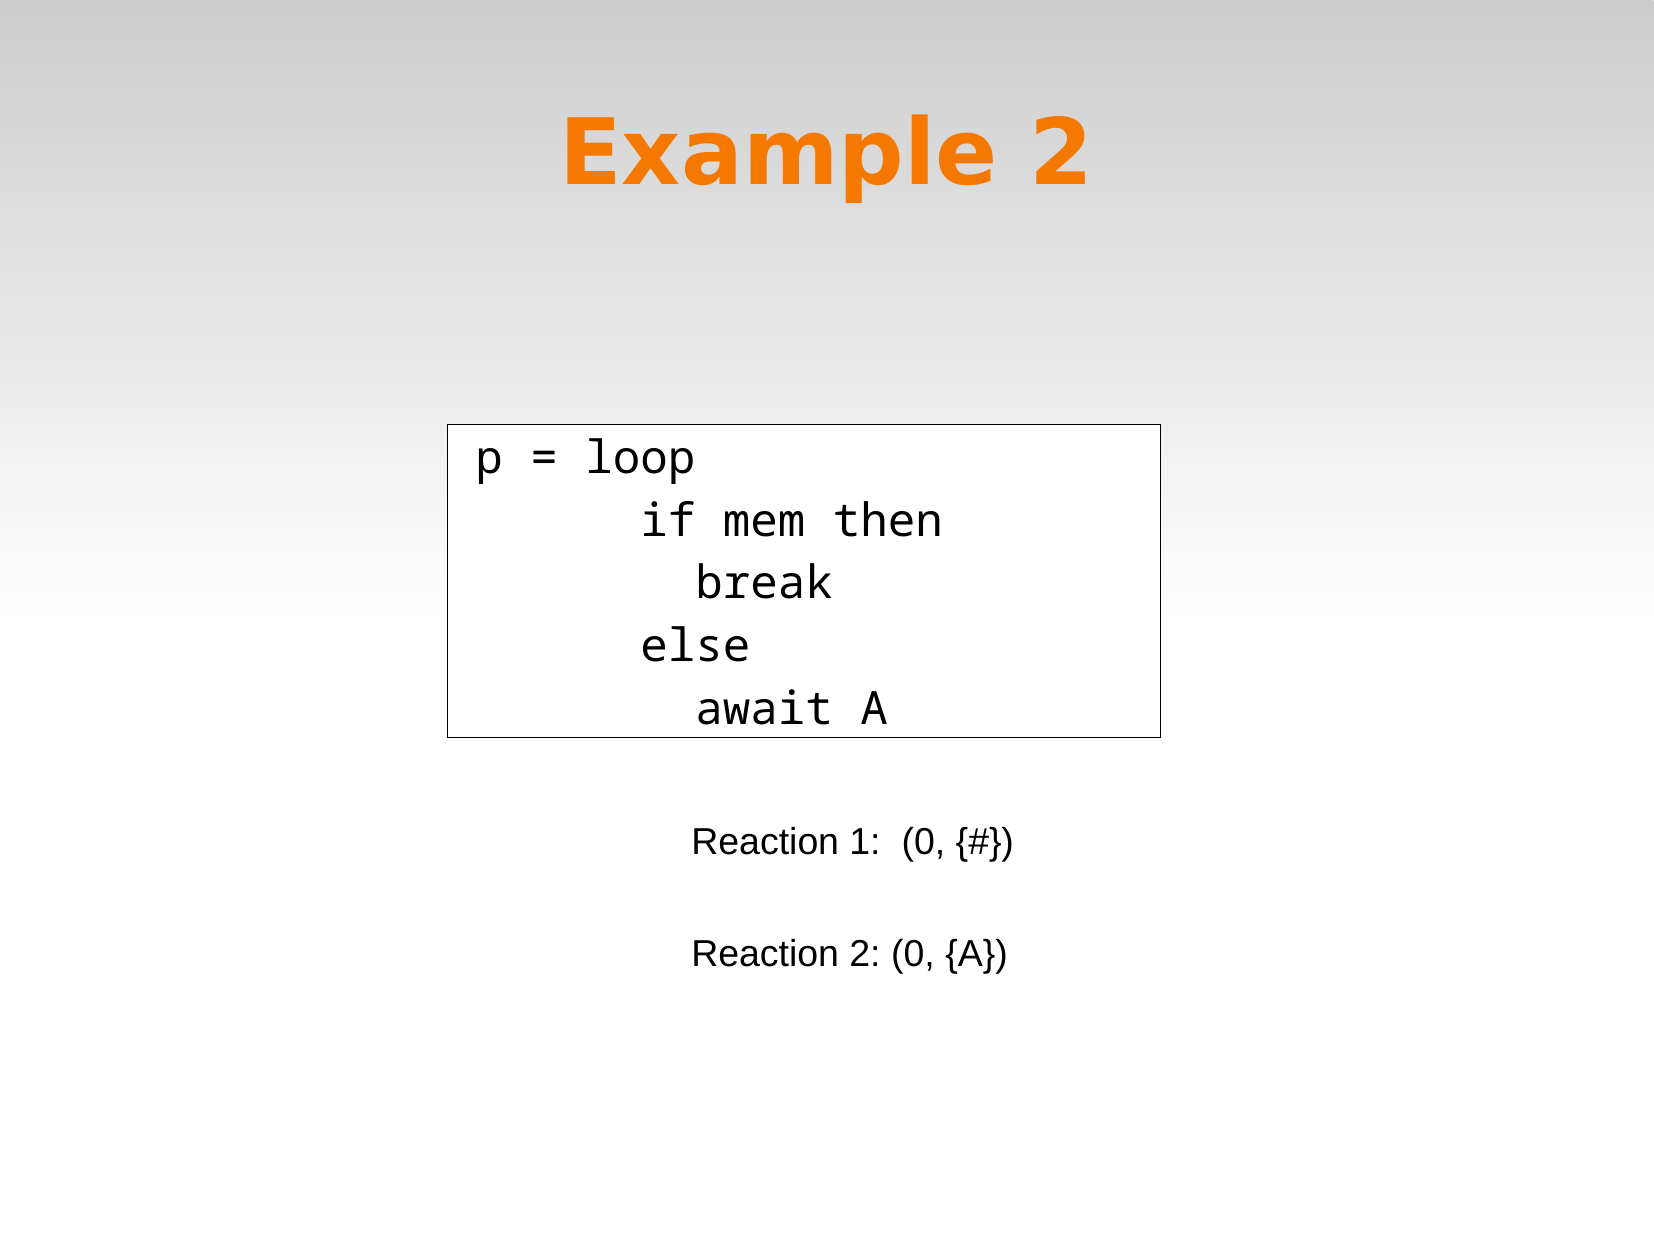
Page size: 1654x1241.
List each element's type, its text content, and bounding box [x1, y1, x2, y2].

title Example 2 [82, 49, 1571, 257]
text_box p = loop if mem then break else await A [447, 448, 1161, 715]
text_box Reaction 1: (0, {#}) [676, 813, 1030, 871]
text_box Reaction 2: (0, {A}) [676, 925, 1023, 983]
